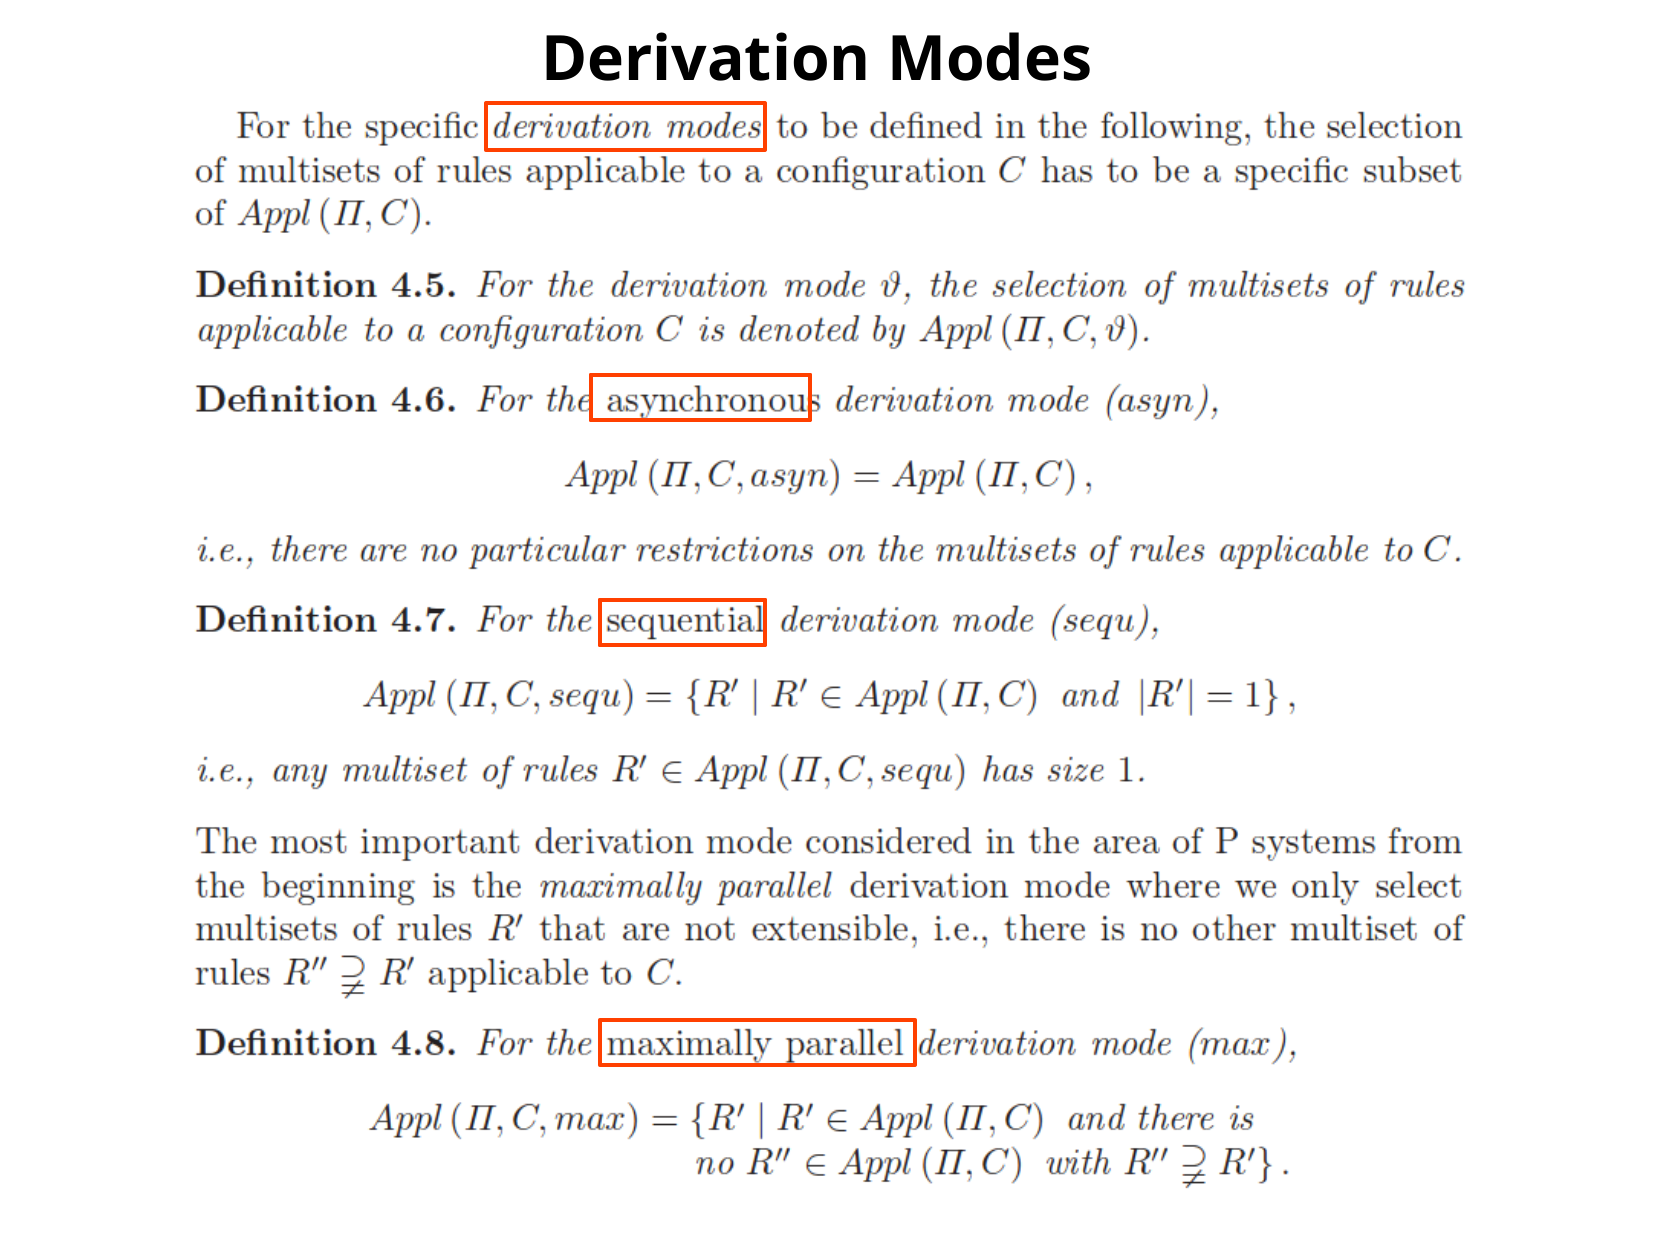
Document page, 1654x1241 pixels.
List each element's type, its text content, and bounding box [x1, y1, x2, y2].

text_box Derivation Modes [164, 5, 1470, 104]
picture [488, 105, 763, 148]
picture [183, 103, 1501, 1205]
